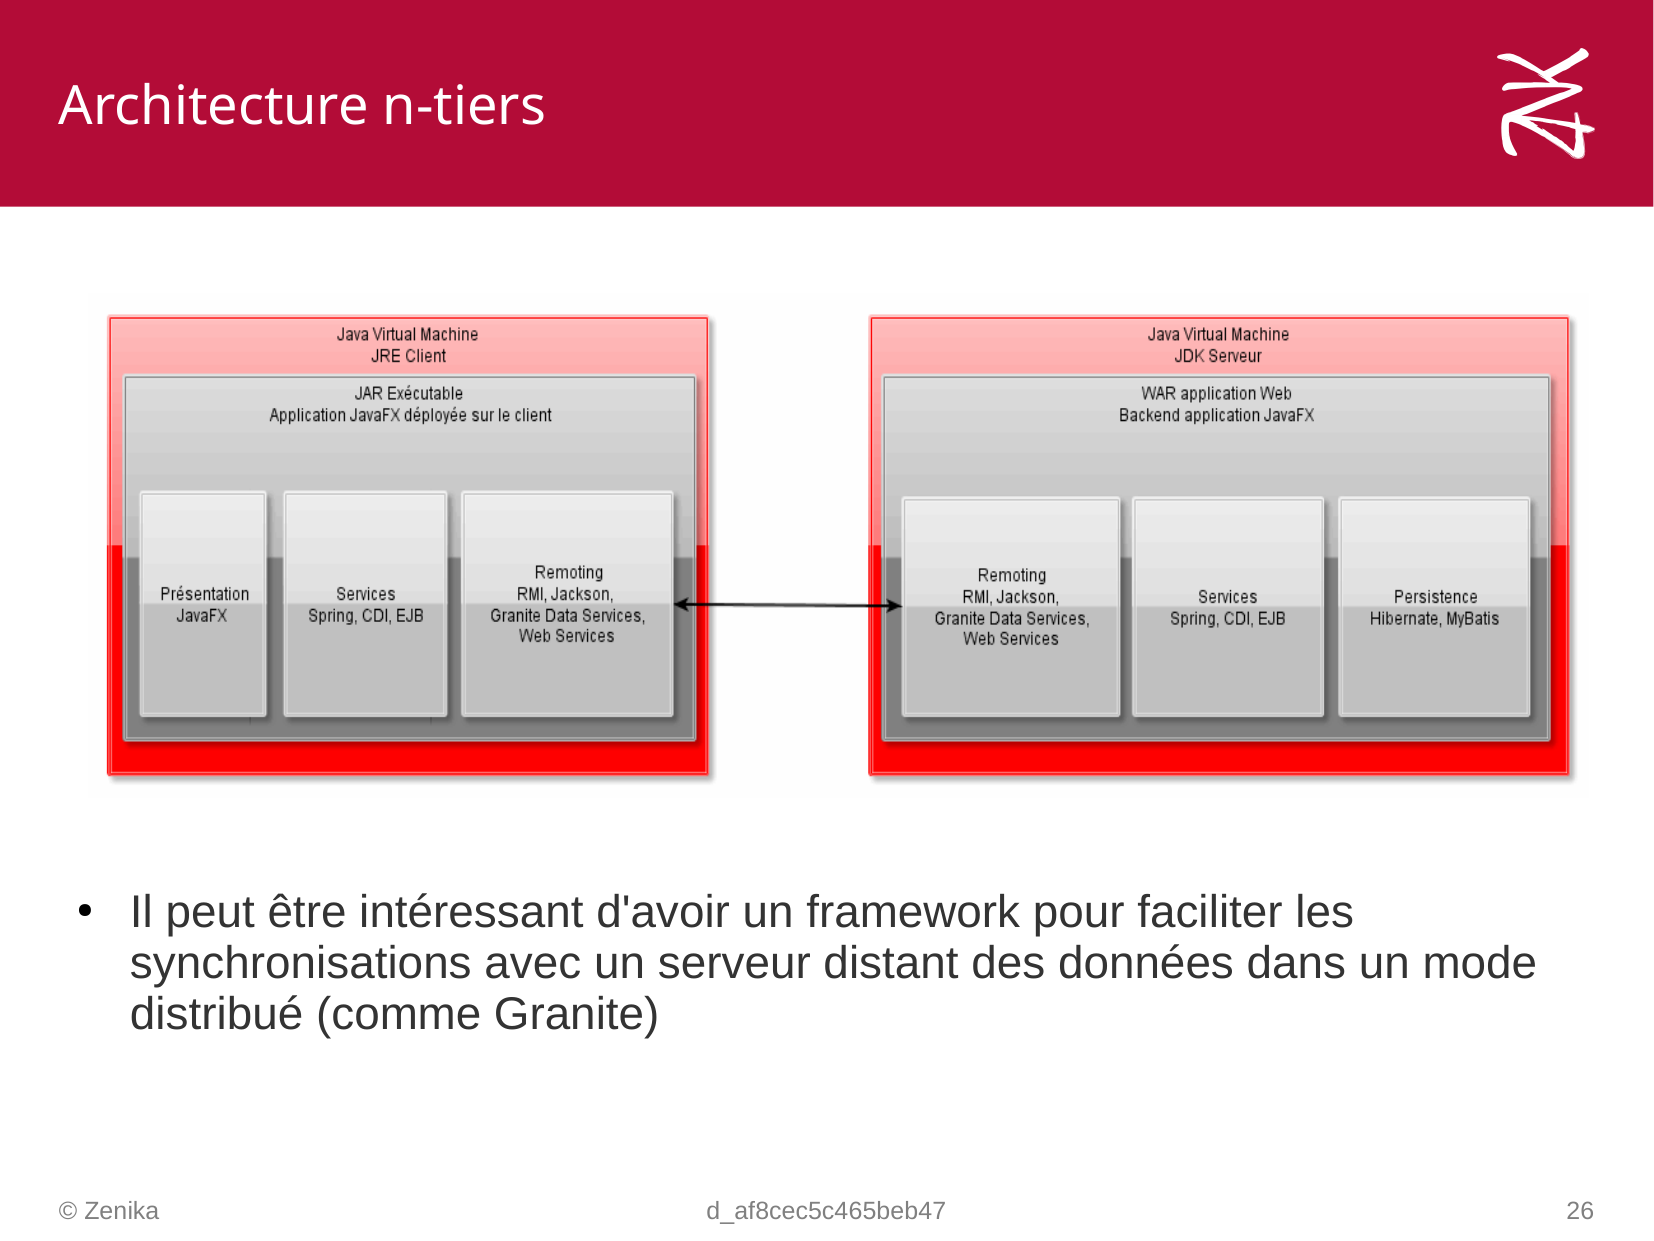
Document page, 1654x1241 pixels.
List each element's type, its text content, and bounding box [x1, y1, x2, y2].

picture [88, 293, 1589, 798]
title Architecture n-tiers [59, 29, 1595, 178]
list Il peut être intéressant d'avoir un framework pour faciliter les synchronisations avec un serveur distant des données dans un mode distribué (comme Granite) [59, 885, 1595, 1093]
